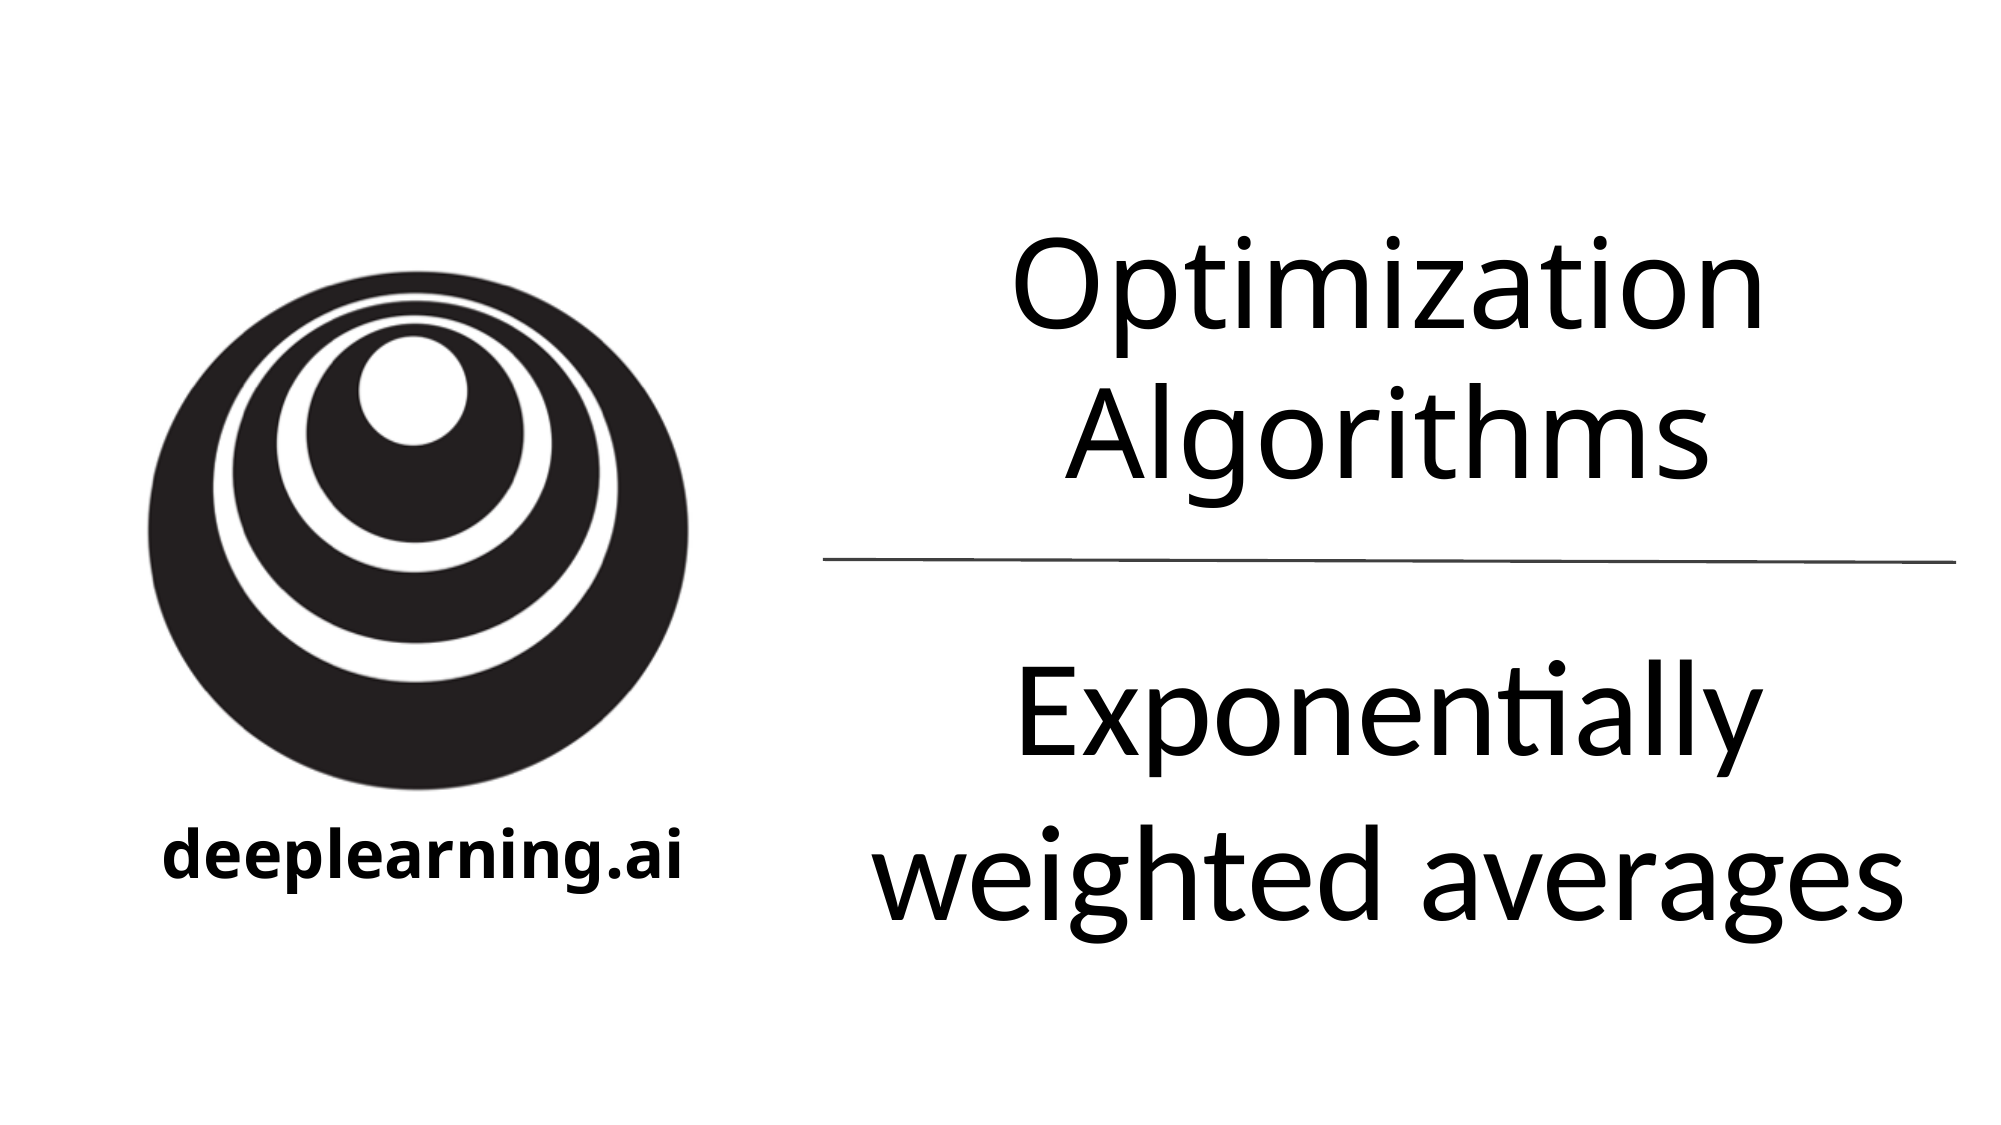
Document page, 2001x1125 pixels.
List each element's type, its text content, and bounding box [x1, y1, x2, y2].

title Optimization Algorithms [929, 194, 1850, 512]
text_box deeplearning.ai [56, 768, 790, 901]
picture [108, 234, 739, 768]
text_box Exponentially weighted averages [793, 610, 1986, 956]
